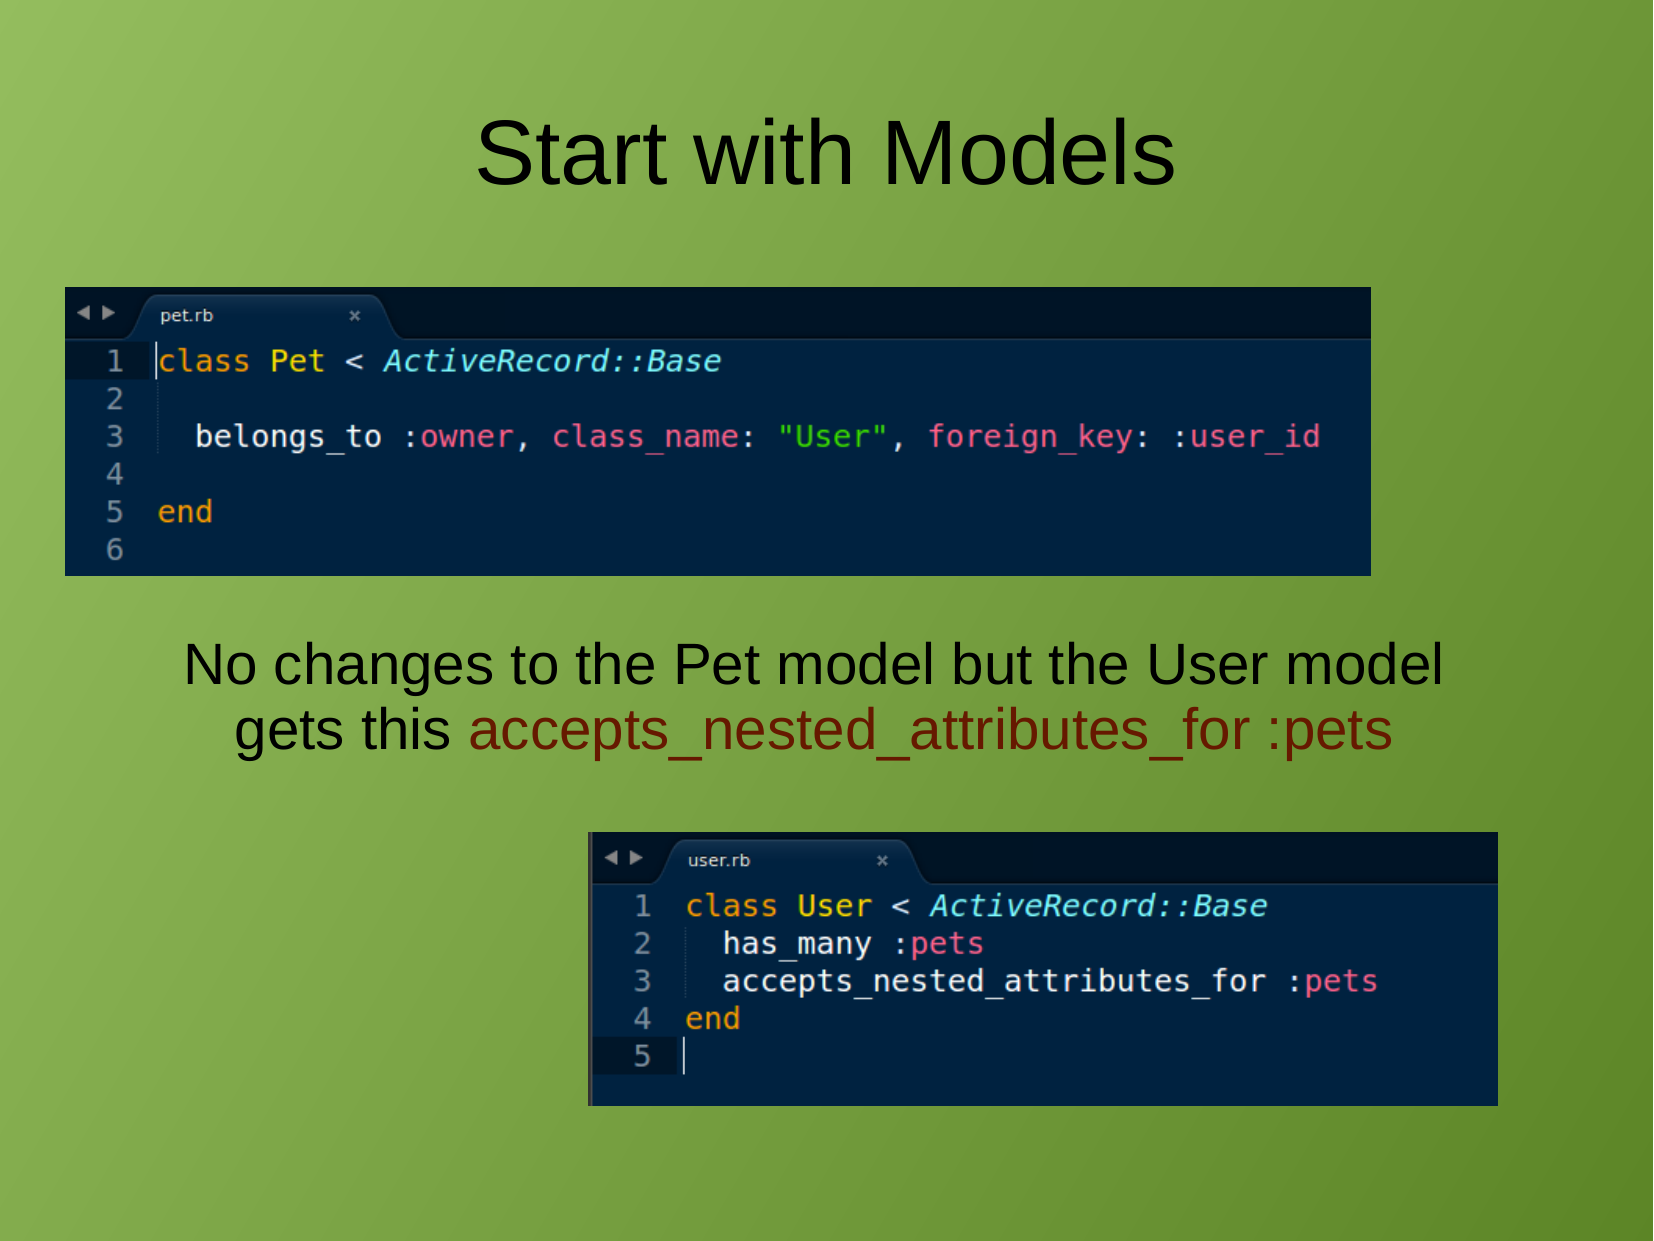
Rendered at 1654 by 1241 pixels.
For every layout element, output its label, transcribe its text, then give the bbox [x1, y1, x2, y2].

picture [588, 832, 1498, 1106]
picture [65, 287, 1371, 576]
title Start with Models [82, 49, 1571, 257]
title No changes to the Pet model but the User model gets this accepts_nested_attributes_for :pets [70, 592, 1559, 800]
